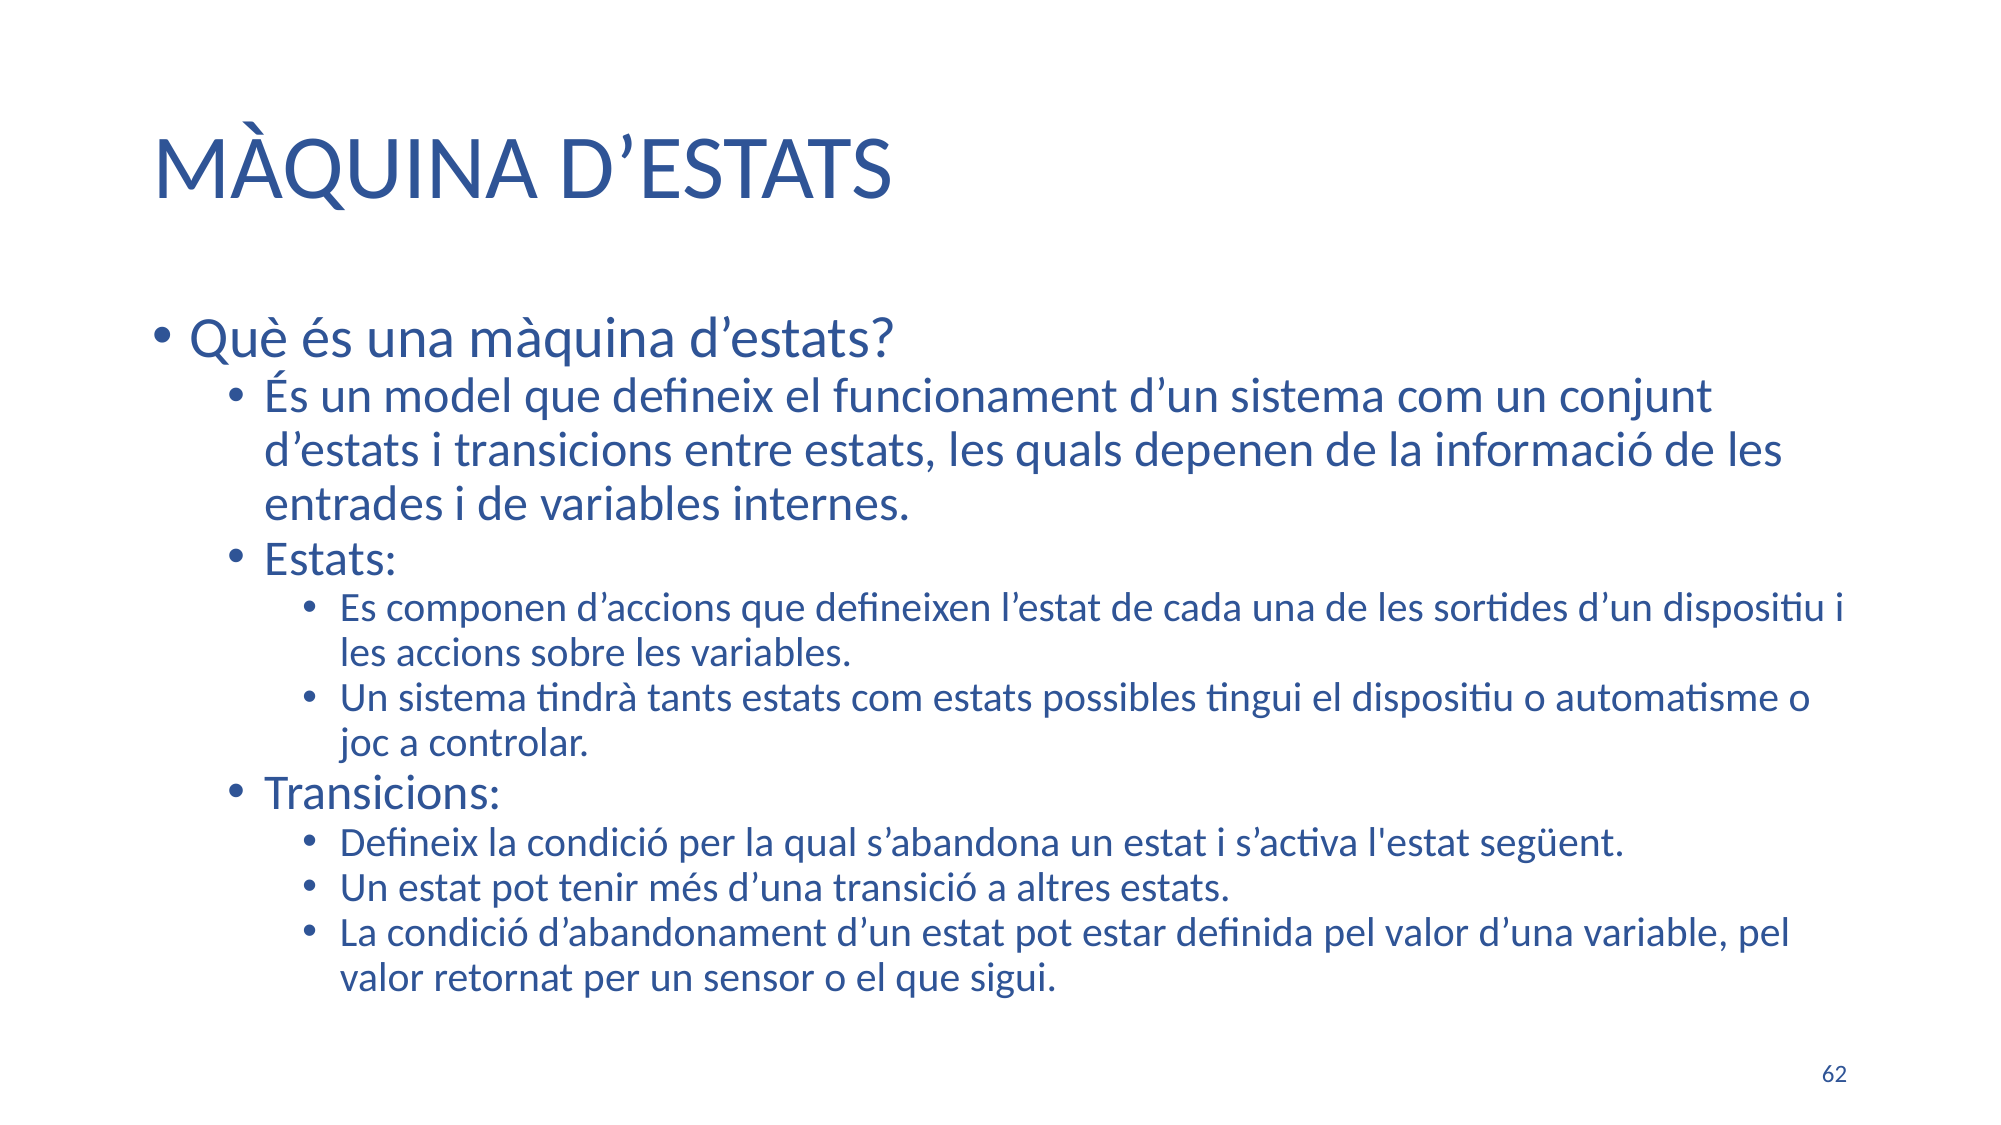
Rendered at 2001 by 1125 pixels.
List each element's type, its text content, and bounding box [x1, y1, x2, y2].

slide_number <number> [1412, 1042, 1863, 1103]
list Què és una màquina d’estats? És un model que defineix el funcionament d’un sistema com un conjunt d’estats i transicions entre estats, les quals depenen de la informació de les entrades i de variables internes. Estats: Es componen d’accions que defineixen l’estat de cada una de les sortides d’un dispositiu i les accions sobre les variables. Un sistema tindrà tants estats com estats possibles tingui el dispositiu o automatisme o joc a controlar. Transicions: Defineix la condició per la qual s’abandona un estat i s’activa l'estat següent. Un estat pot tenir més d’una transició a altres estats. La condició d’abandonament d’un estat pot estar definida pel valor d’una variable, pel valor retornat per un sensor o el que sigui. [137, 299, 1863, 1014]
title MÀQUINA D’ESTATS [137, 59, 1863, 278]
